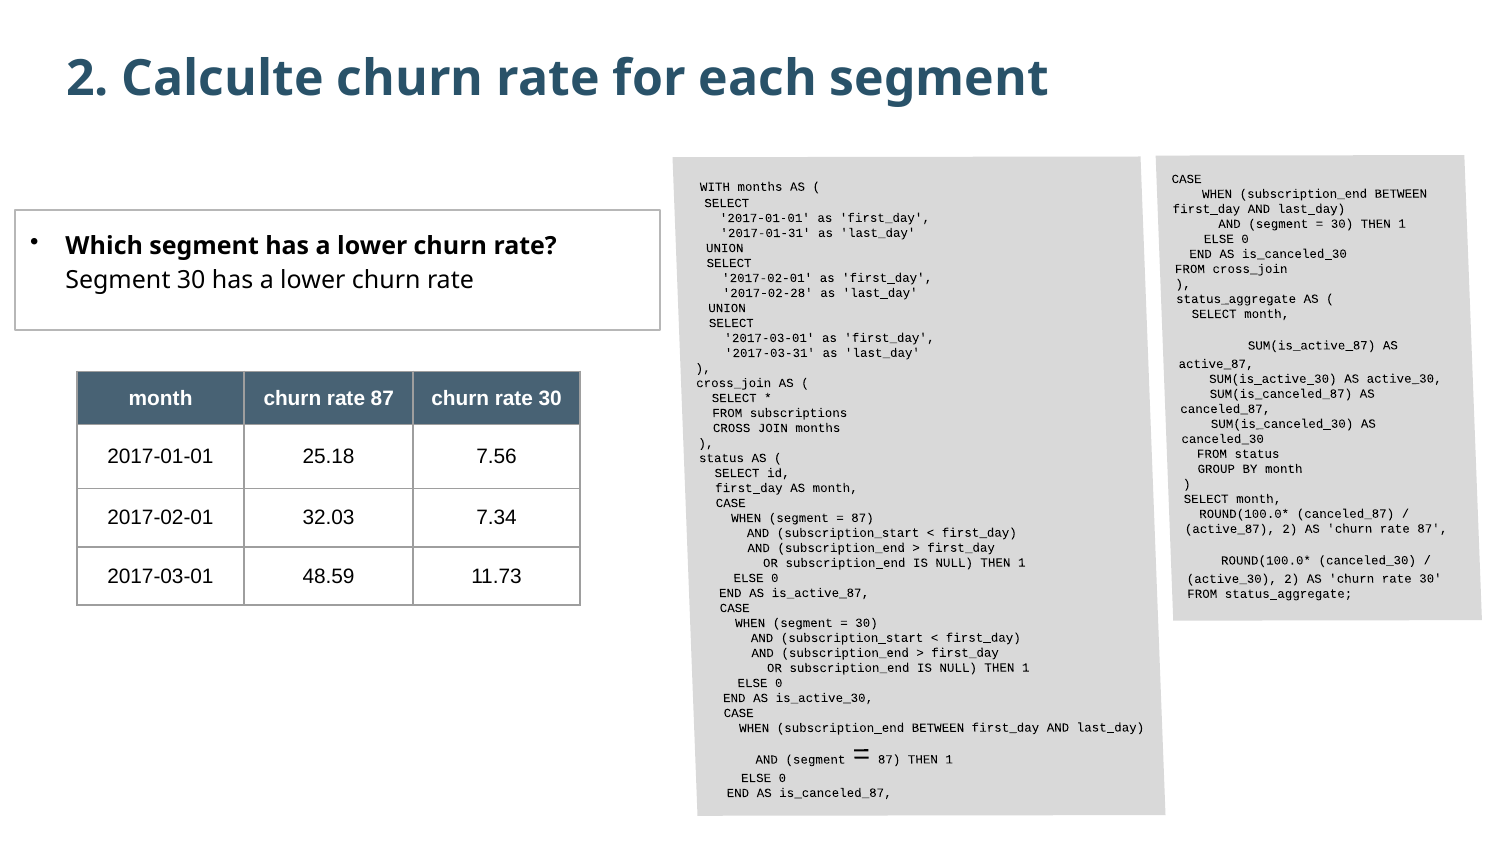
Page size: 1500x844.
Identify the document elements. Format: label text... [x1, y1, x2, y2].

text_box Which segment has a lower churn rate? Segment 30 has a lower churn rate [15, 210, 661, 331]
table_cell 2017-02-01 [78, 489, 243, 546]
table_cell 32.03 [245, 489, 412, 546]
table_header churn rate 30 [414, 372, 579, 424]
text_box CASE WHEN (subscription_end BETWEEN first_day AND last_day) AND (segment = 30) THEN 1 ELSE 0 END AS is_canceled_30 FROM cross_join ), status_aggregate AS ( SELECT month, SUM(is_active_87) AS active_87, SUM(is_active_30) AS active_30, SUM(is_canceled_87) AS canceled_87, SUM(is_canceled_30) AS canceled_30 FROM status GROUP BY month ) SELECT month, ROUND(100.0* (canceled_87) / (active_87), 2) AS 'churn rate 87', ROUND(100.0* (canceled_30) / (active_30), 2) AS 'churn rate 30' FROM status_aggregate; [1155, 155, 1482, 621]
table_cell 11.73 [414, 548, 579, 604]
table_cell 7.56 [414, 425, 579, 488]
table_cell 7.34 [414, 489, 579, 546]
table_cell 2017-01-01 [78, 425, 243, 488]
table_cell 2017-03-01 [78, 548, 243, 604]
table_header churn rate 87 [245, 372, 412, 424]
table_cell 25.18 [245, 425, 412, 488]
table_cell 48.59 [245, 548, 412, 604]
text_box 2. Calculte churn rate for each segment [51, 47, 1449, 120]
table_header month [78, 372, 243, 424]
text_box WITH months AS ( SELECT '2017-01-01' as 'first_day', '2017-01-31' as 'last_day' UNION SELECT '2017-02-01' as 'first_day', '2017-02-28' as 'last_day' UNION SELECT '2017-03-01' as 'first_day', '2017-03-31' as 'last_day' ), cross_join AS ( SELECT * FROM subscriptions CROSS JOIN months ), status AS ( SELECT id, first_day AS month, CASE WHEN (segment = 87) AND (subscription_start < first_day) AND (subscription_end > first_day OR subscription_end IS NULL) THEN 1 ELSE 0 END AS is_active_87, CASE WHEN (segment = 30) AND (subscription_start < first_day) AND (subscription_end > first_day OR subscription_end IS NULL) THEN 1 ELSE 0 END AS is_active_30, CASE WHEN (subscription_end BETWEEN first_day AND last_day) AND (segment = 87) THEN 1 ELSE 0 END AS is_canceled_87, [672, 156, 1166, 816]
